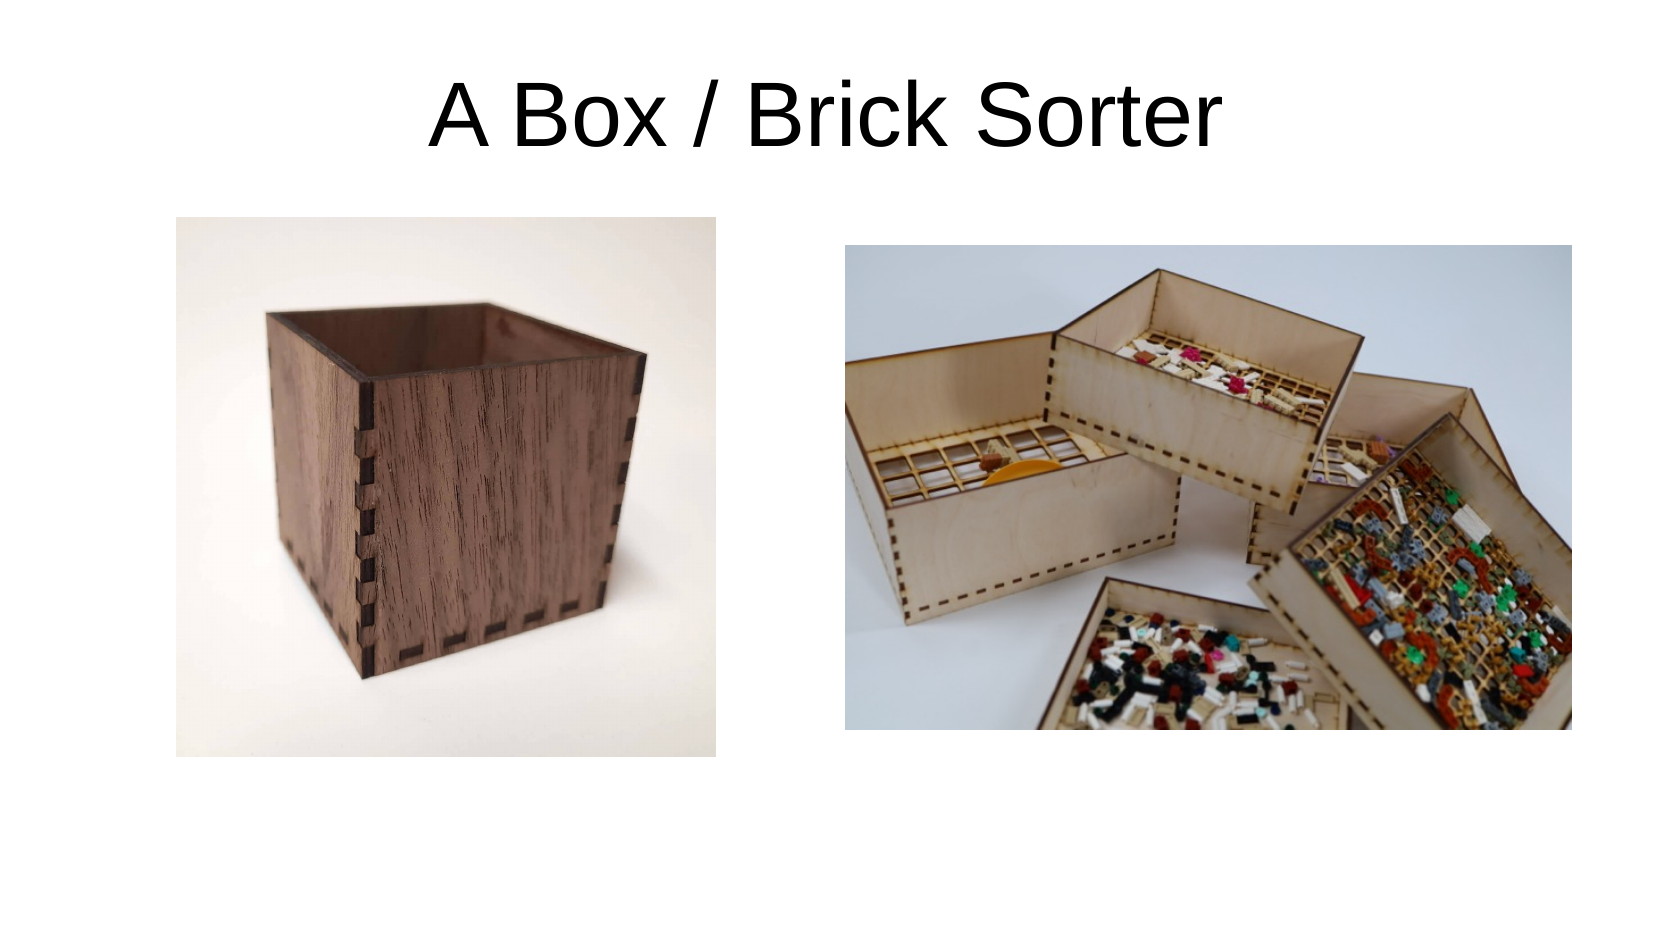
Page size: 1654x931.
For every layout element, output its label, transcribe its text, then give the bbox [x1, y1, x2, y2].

title A Box / Brick Sorter [82, 37, 1571, 193]
picture [176, 217, 716, 758]
picture [845, 245, 1572, 730]
